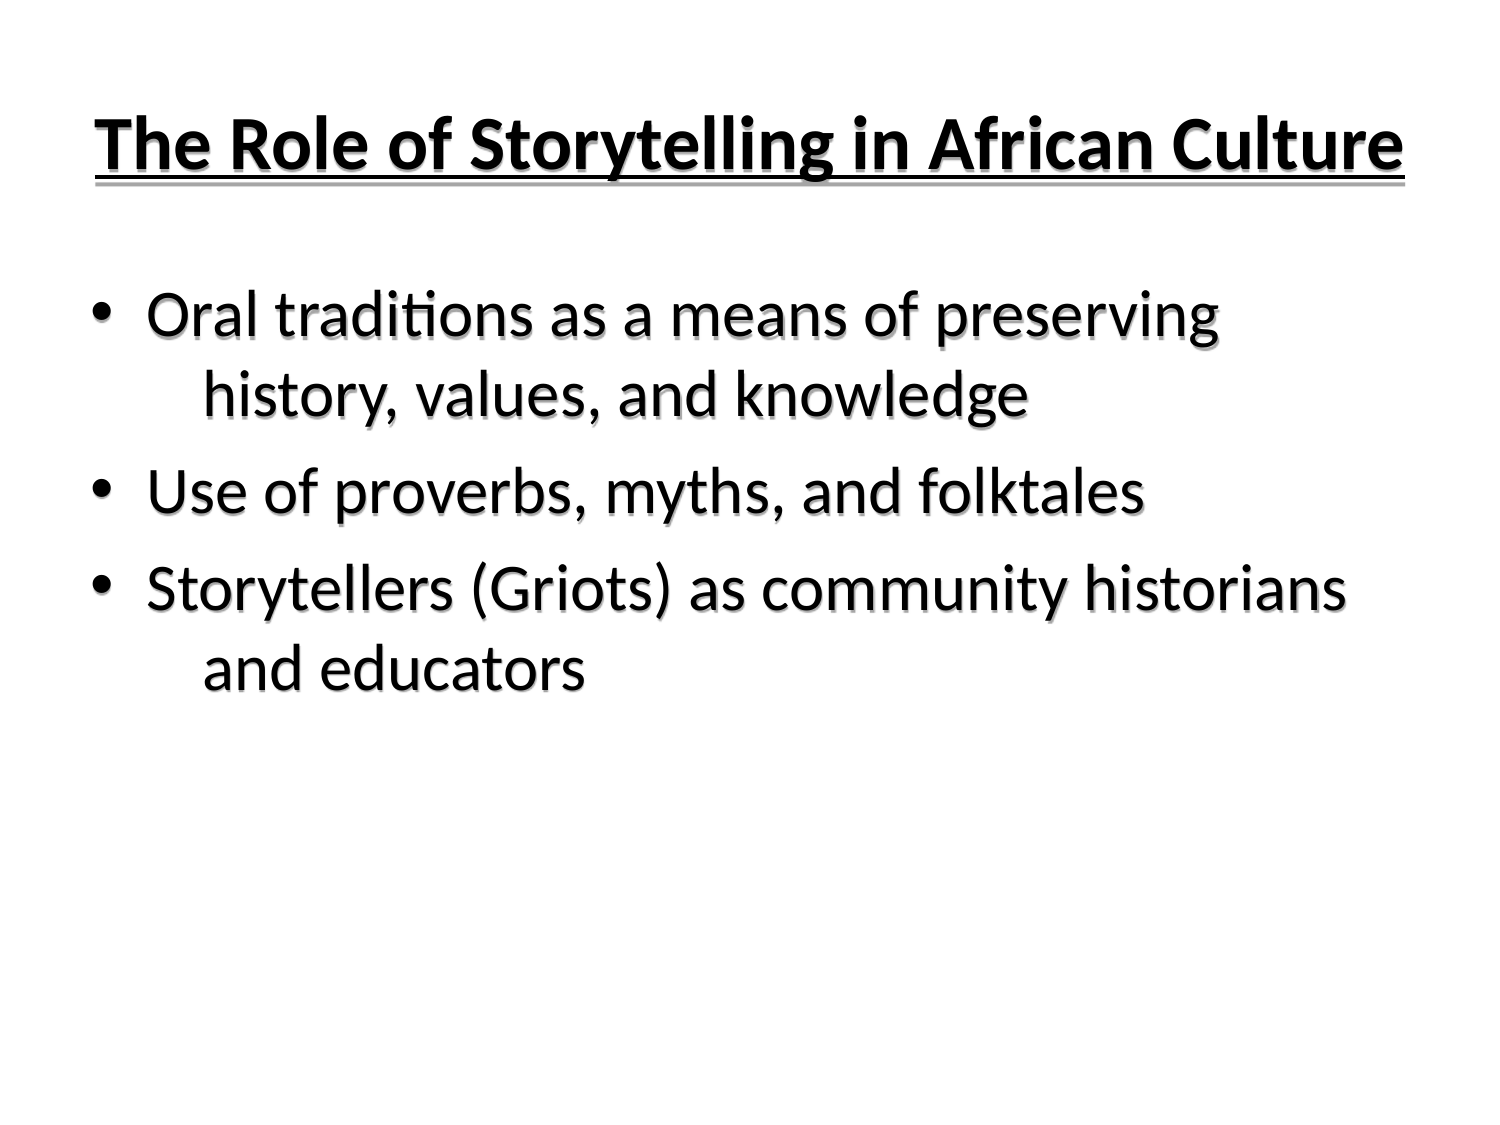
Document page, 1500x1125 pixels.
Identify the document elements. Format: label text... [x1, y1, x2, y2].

list Oral traditions as a means of preserving history, values, and knowledge Use of proverbs, myths, and folktales Storytellers (Griots) as community historians and educators [75, 262, 1426, 1005]
title The Role of Storytelling in African Culture [75, 45, 1426, 233]
